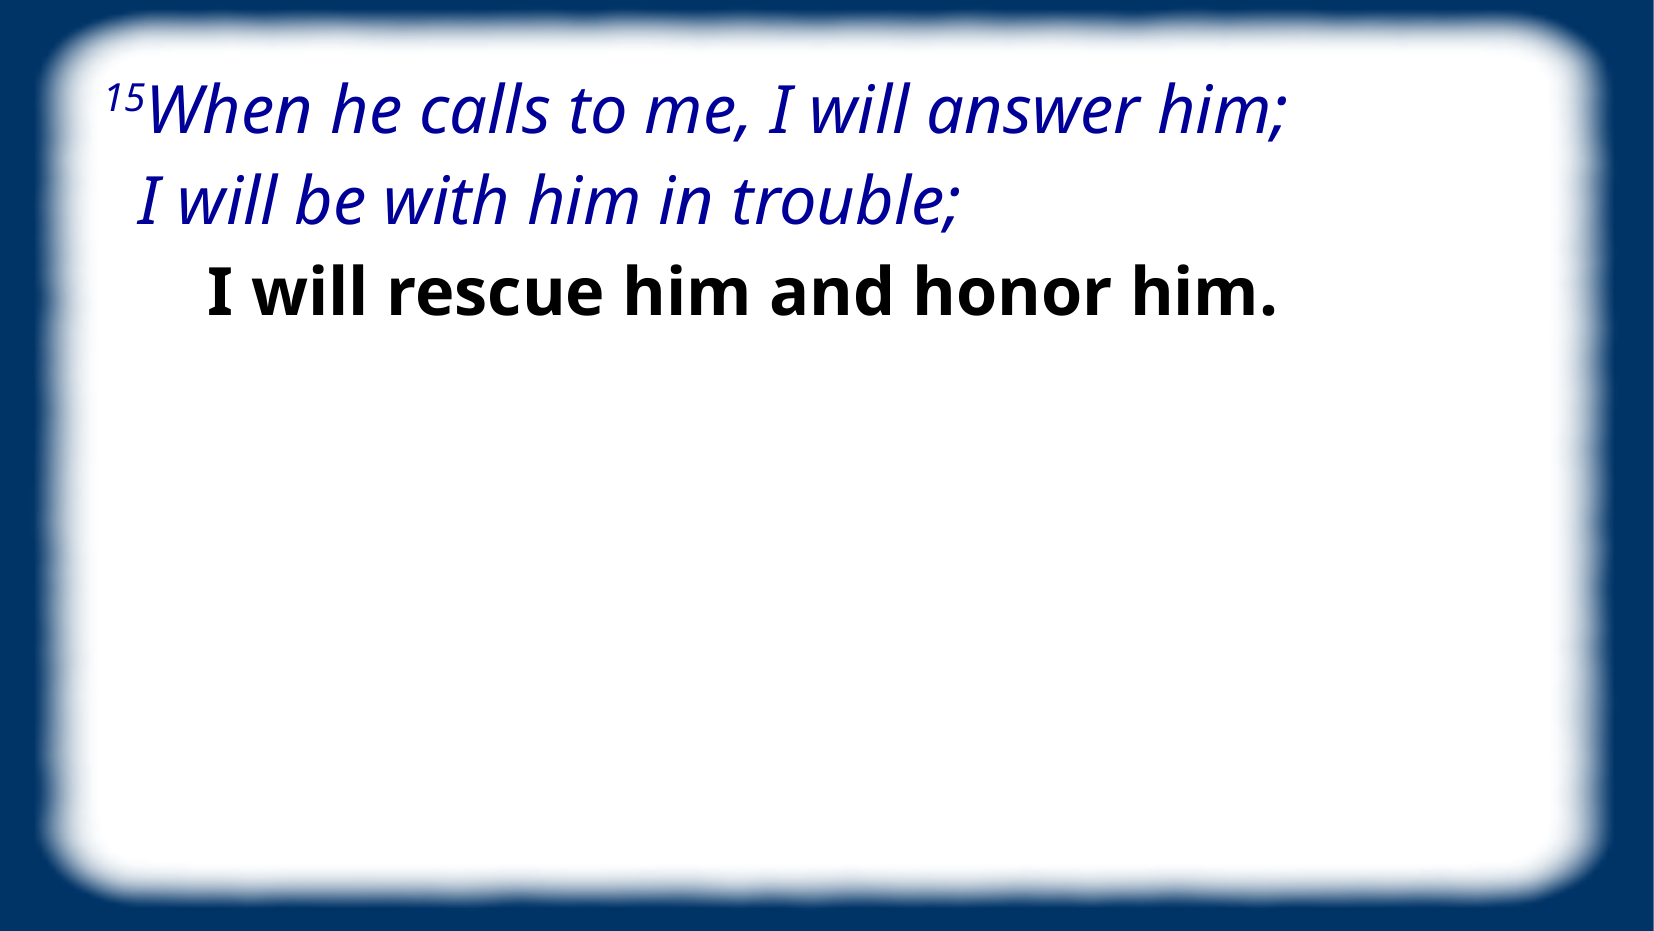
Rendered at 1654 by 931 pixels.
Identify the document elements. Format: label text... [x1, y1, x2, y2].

text_box 15When he calls to me, I will answer him; I will be with him in trouble; I will rescue him and honor him. [88, 54, 1559, 336]
picture [0, 0, 1654, 931]
